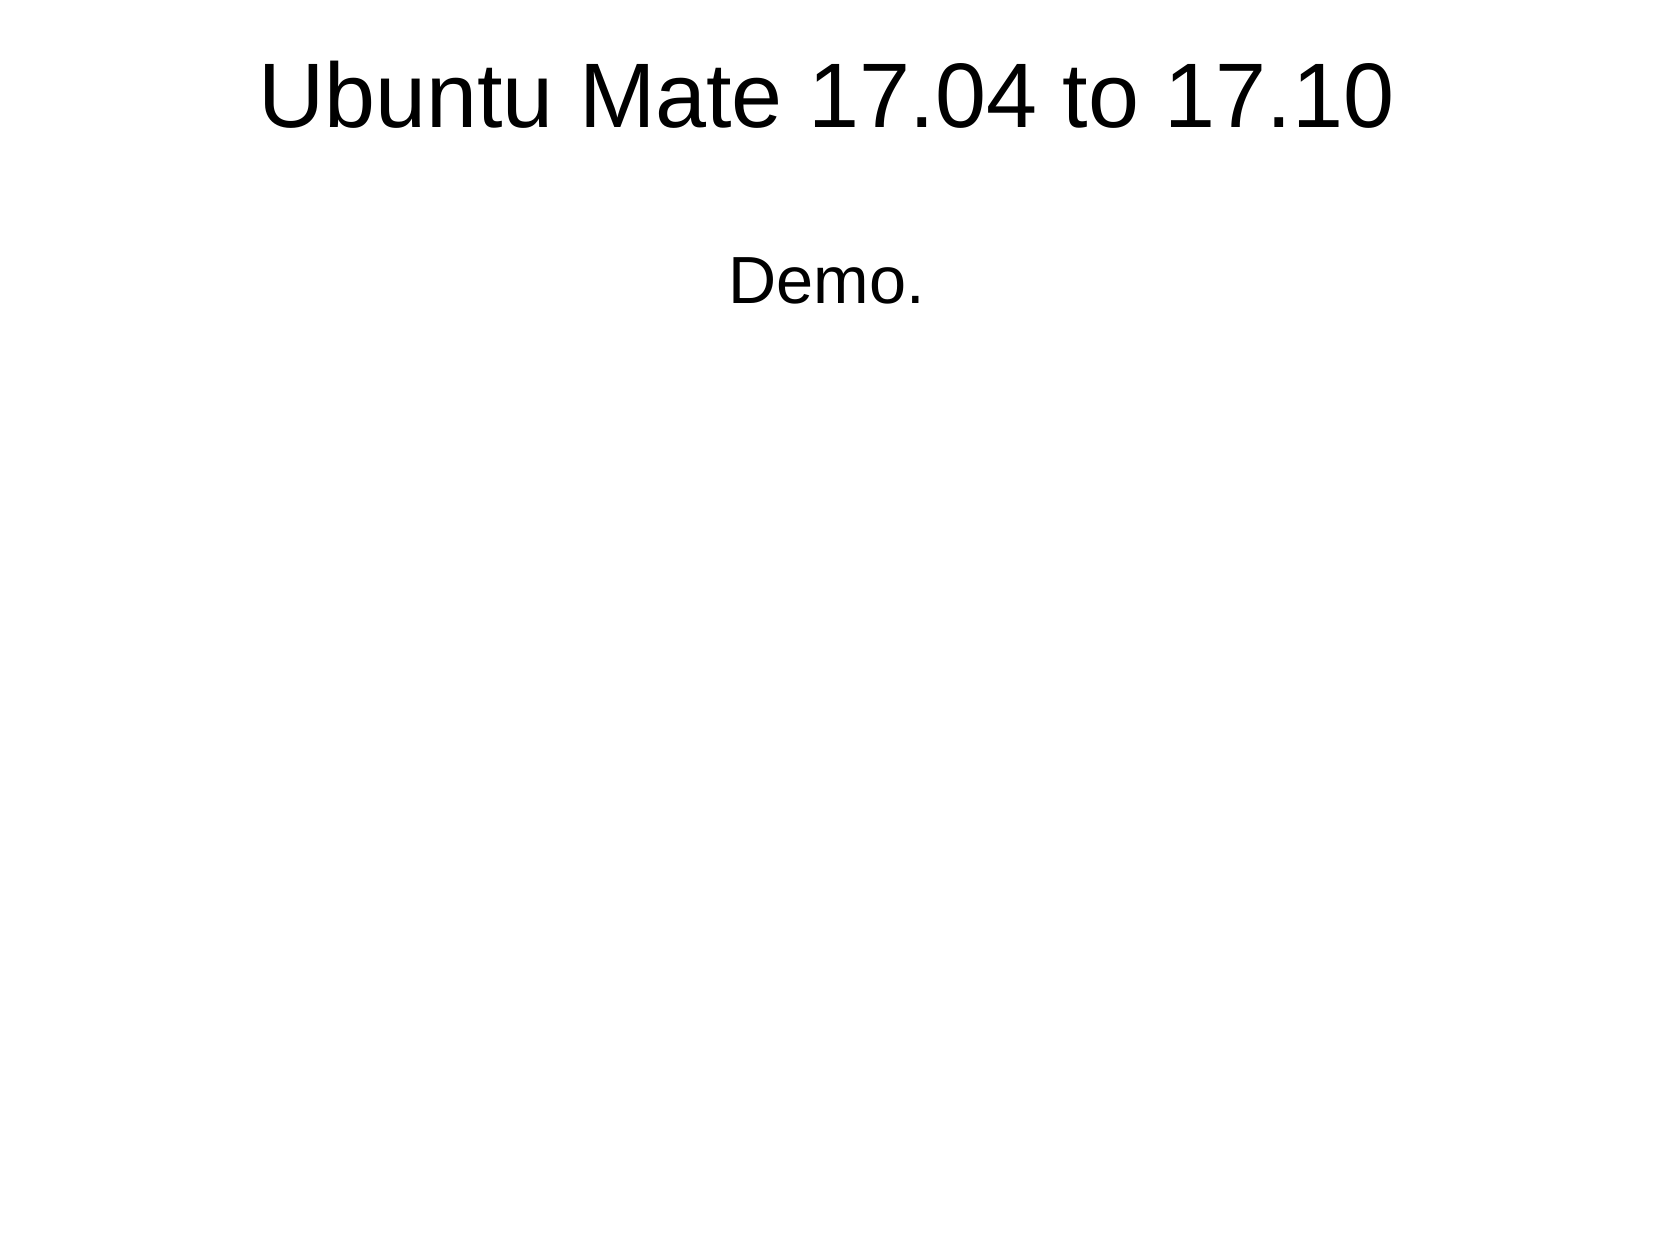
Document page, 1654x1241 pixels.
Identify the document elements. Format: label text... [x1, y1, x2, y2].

subtitle Demo. [82, 236, 1571, 324]
title Ubuntu Mate 17.04 to 17.10 [82, 44, 1571, 147]
